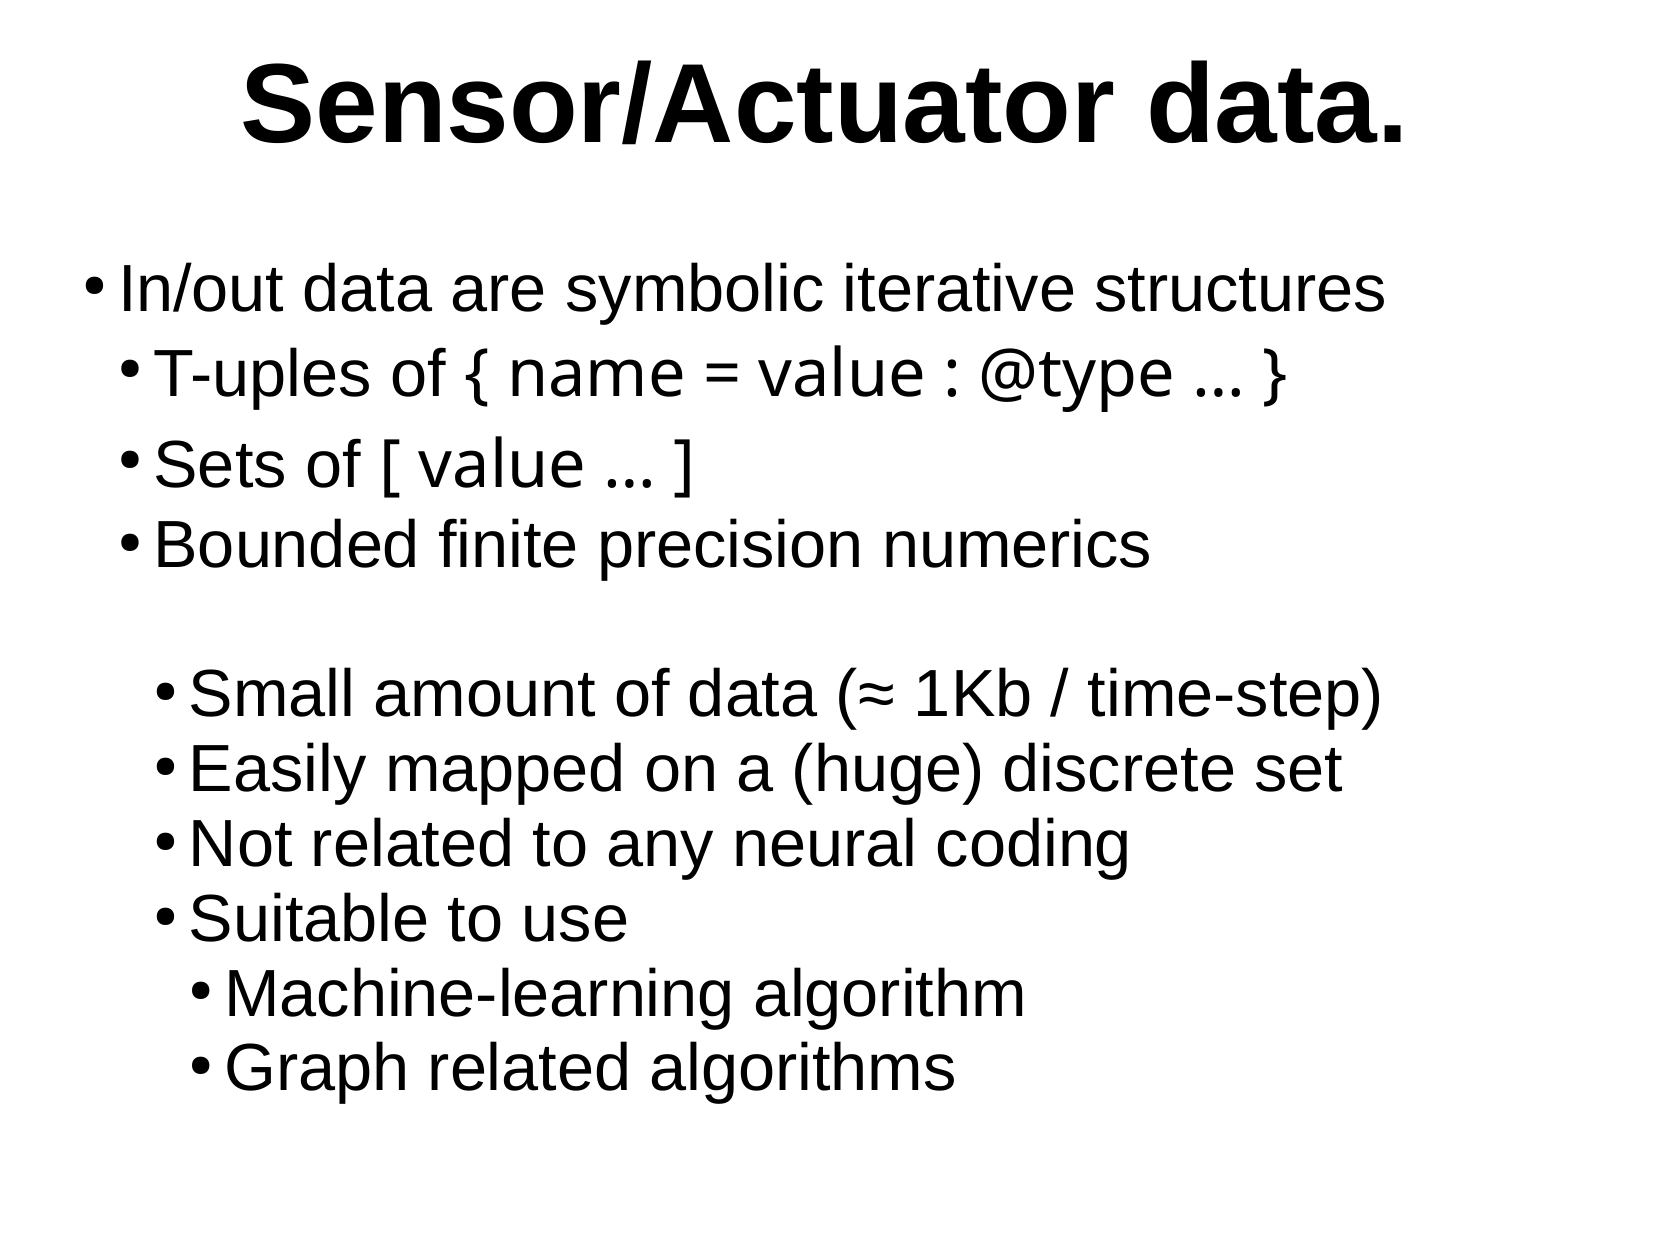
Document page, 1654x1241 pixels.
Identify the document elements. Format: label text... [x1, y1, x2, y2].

title Sensor/Actuator data. [135, 30, 1516, 178]
text_box In/out data are symbolic iterative structures T-uples of { name = value : @type … } Sets of [ value … ] Bounded finite precision numerics Small amount of data (≈ 1Kb / time-step) Easily mapped on a (huge) discrete set Not related to any neural coding Suitable to use Machine-learning algorithm Graph related algorithms [82, 264, 1571, 1167]
